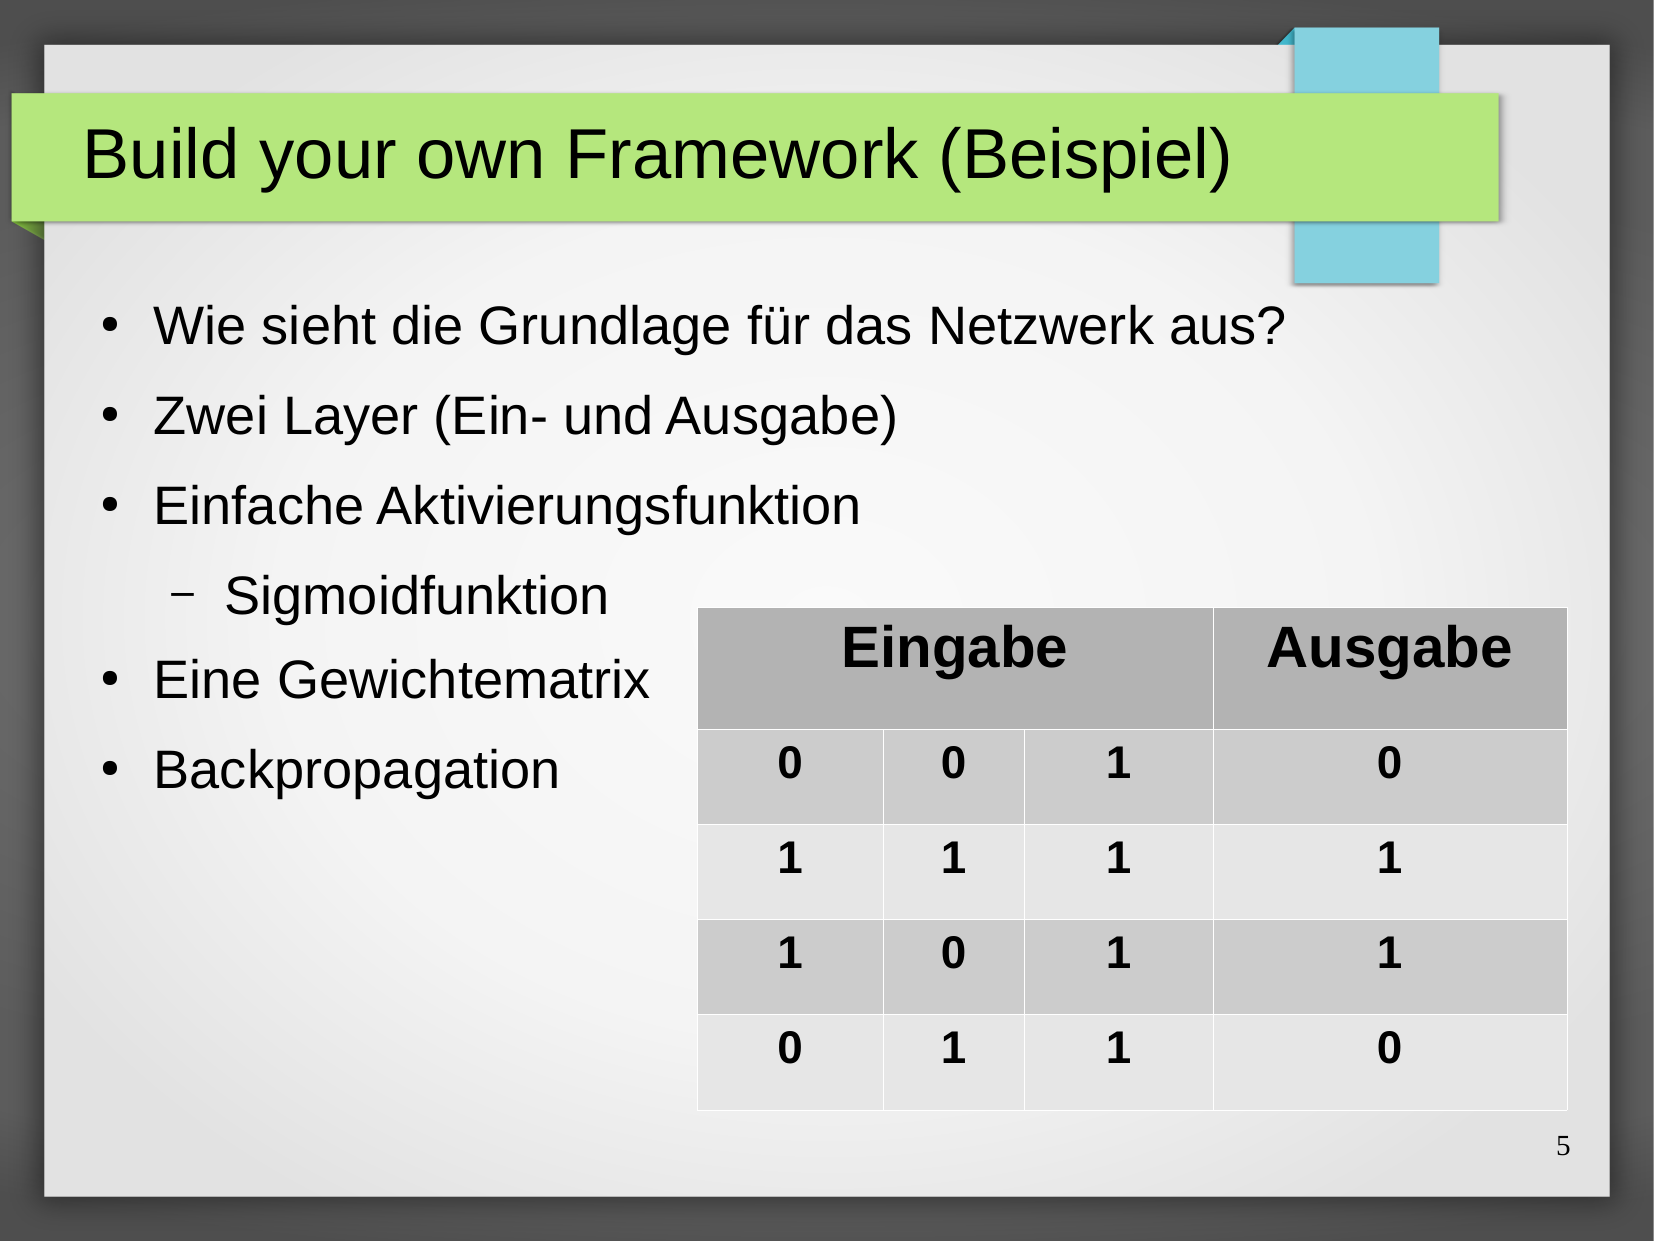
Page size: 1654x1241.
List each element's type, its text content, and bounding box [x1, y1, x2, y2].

table_cell 1 [698, 825, 883, 919]
table_cell 1 [1025, 825, 1213, 919]
table_cell 1 [1025, 920, 1213, 1014]
table_cell 0 [884, 920, 1024, 1014]
table_cell 1 [698, 920, 883, 1014]
table_header Ausgabe [1214, 608, 1567, 729]
title Build your own Framework (Beispiel) [82, 94, 1264, 213]
table_cell 1 [1214, 825, 1567, 919]
table_cell 1 [1214, 920, 1567, 1014]
table_cell 0 [1214, 730, 1567, 824]
table_header Eingabe [698, 608, 1213, 729]
table_cell 1 [1025, 1015, 1213, 1110]
picture [0, 0, 1654, 1241]
table_cell 1 [884, 1015, 1024, 1110]
list Wie sieht die Grundlage für das Netzwerk aus? Zwei Layer (Ein- und Ausgabe) Einfache Aktivierungsfunktion Sigmoidfunktion Eine Gewichtematrix Backpropagation [82, 295, 1571, 1015]
table_cell 1 [884, 825, 1024, 919]
table_cell 0 [698, 1015, 883, 1110]
table_cell 1 [1025, 730, 1213, 824]
table_cell 0 [1214, 1015, 1567, 1110]
table_cell 0 [698, 730, 883, 824]
table_cell 0 [884, 730, 1024, 824]
